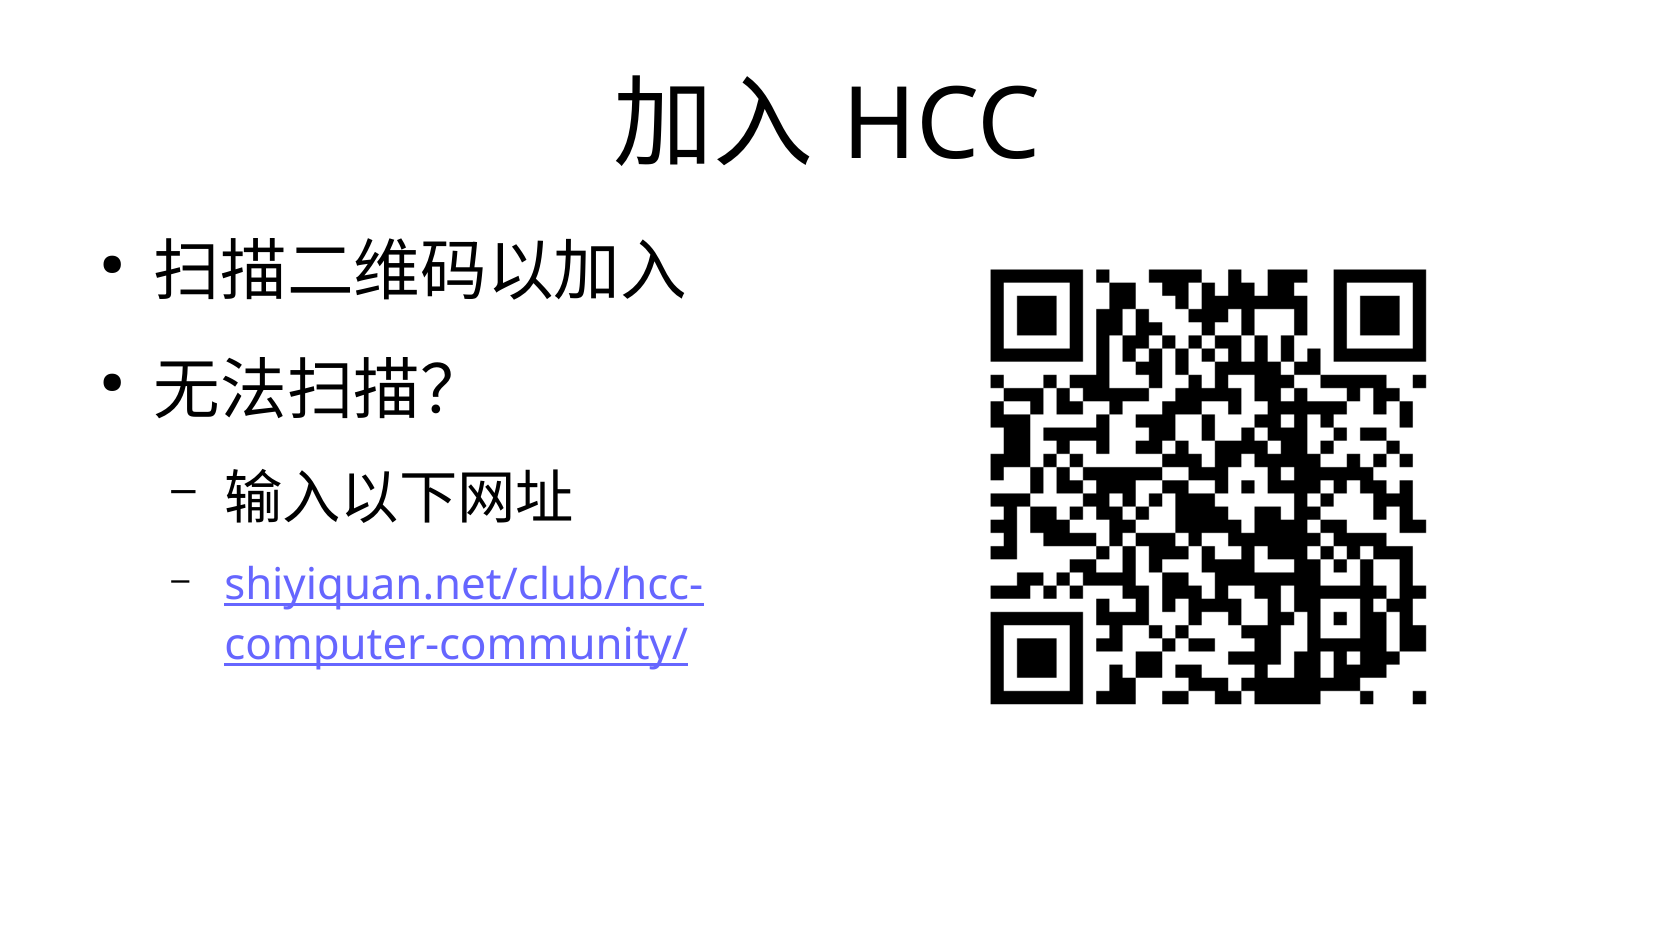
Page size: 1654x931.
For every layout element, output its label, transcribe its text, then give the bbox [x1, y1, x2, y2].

title 加入HCC [82, 36, 1571, 193]
list 扫描二维码以加入 无法扫描？ 输入以下网址 shiyiquan.net/club/hcc-computer-community/ [82, 217, 809, 758]
picture [938, 217, 1479, 758]
